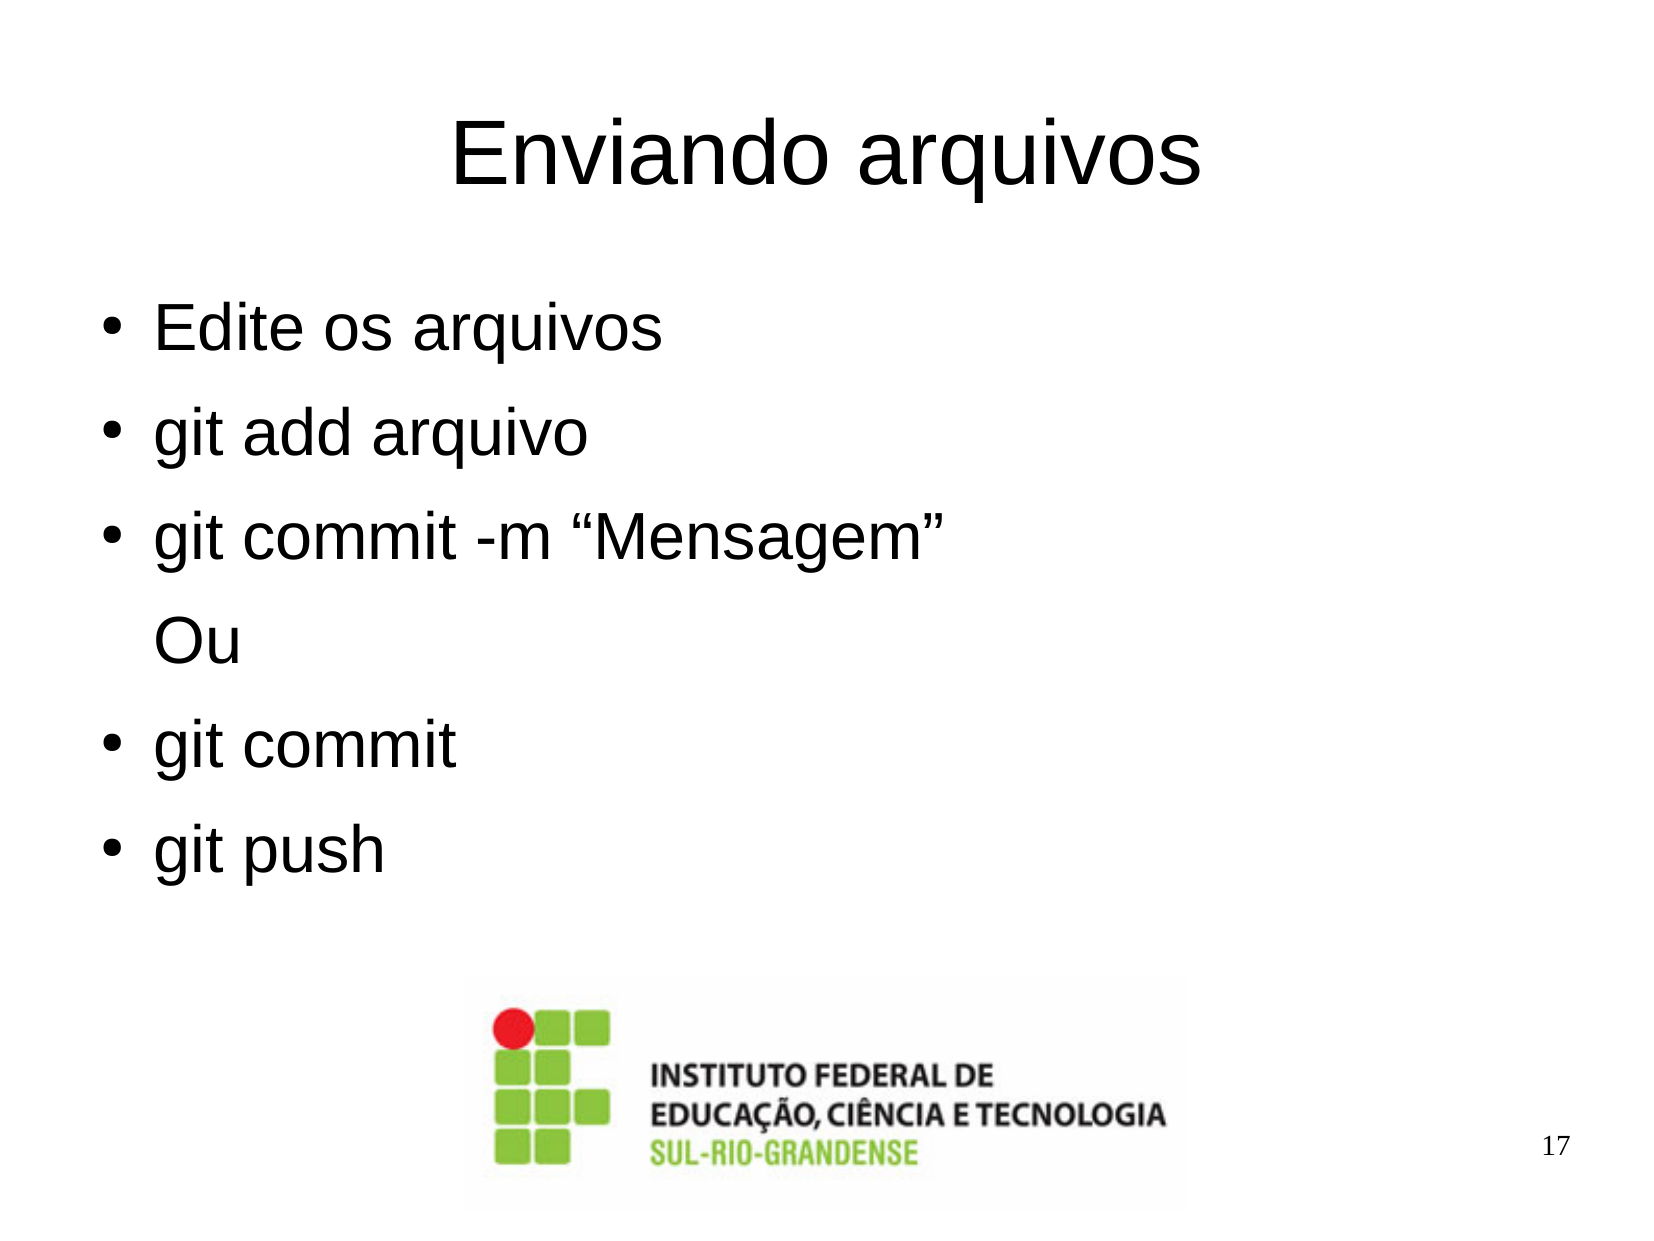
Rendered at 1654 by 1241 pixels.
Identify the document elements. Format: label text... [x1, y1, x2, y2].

list Edite os arquivos git add arquivo git commit -m “Mensagem” Ou git commit git push [82, 290, 1571, 1010]
title Enviando arquivos [82, 49, 1571, 257]
picture [465, 1010, 1189, 1211]
